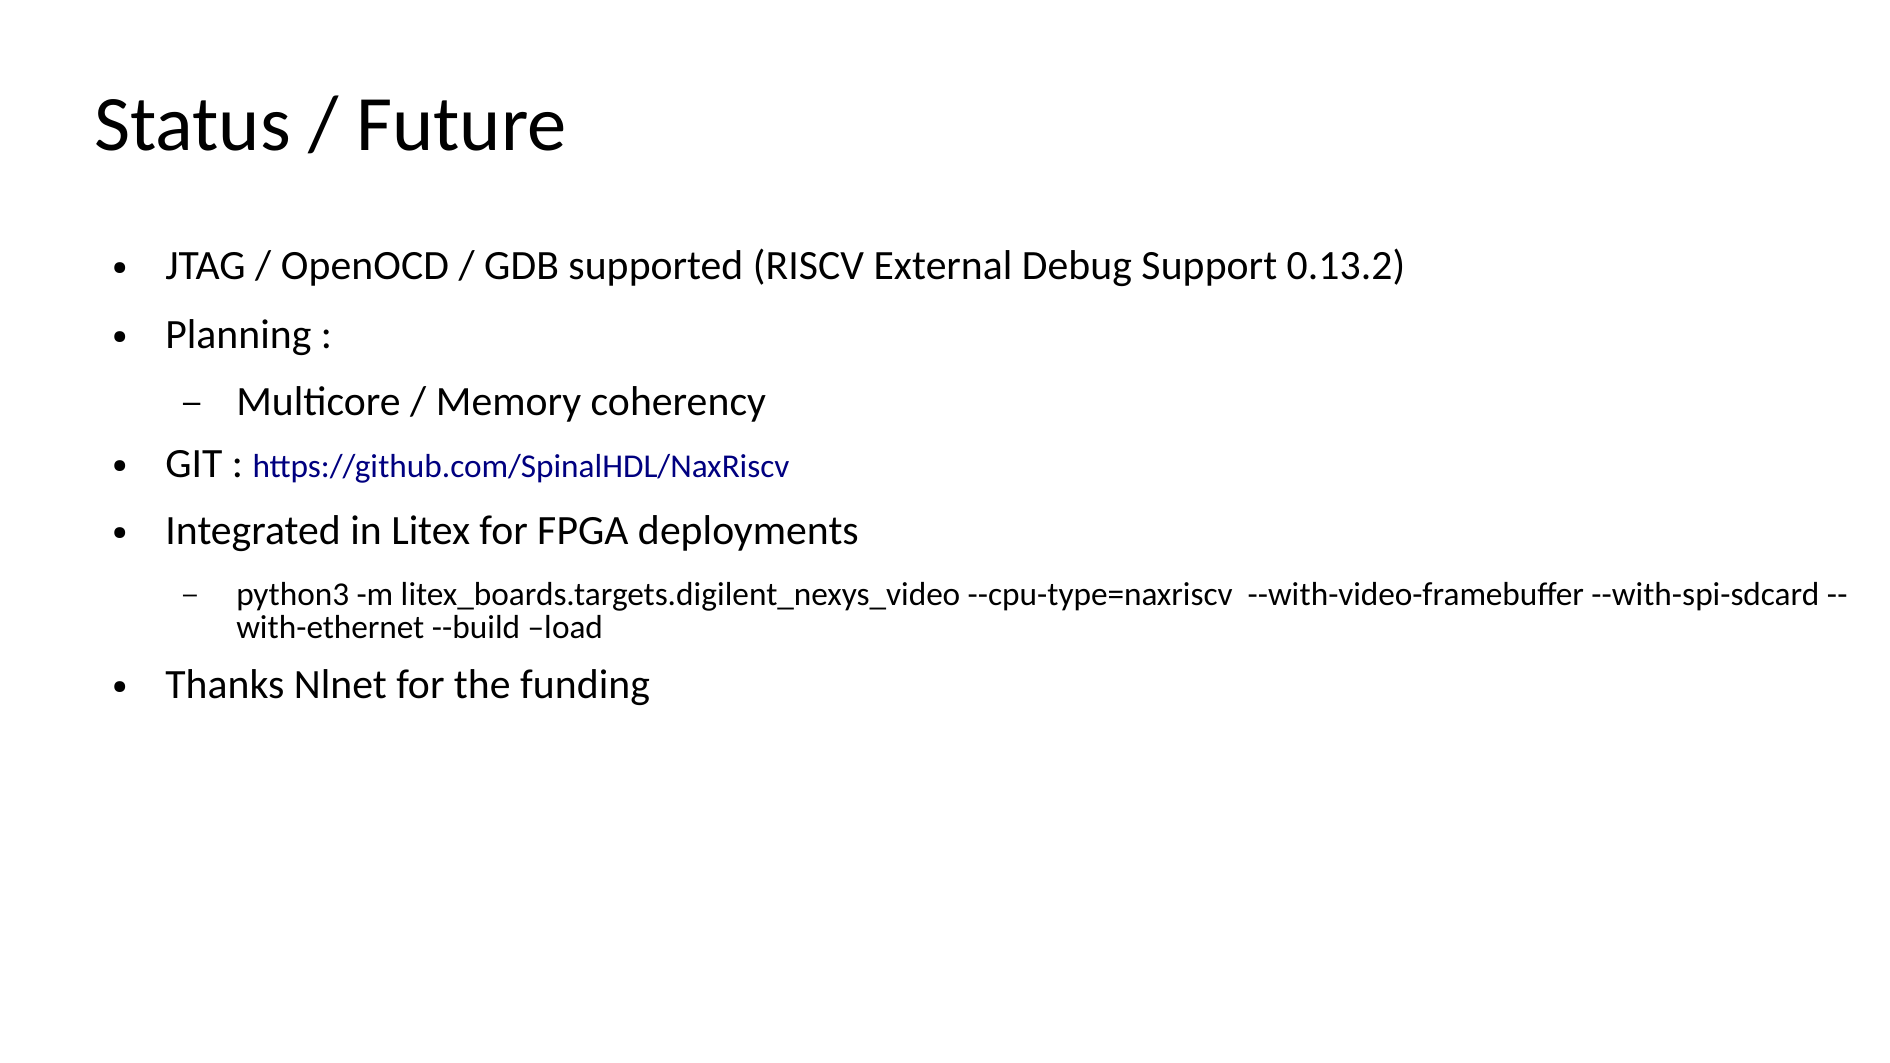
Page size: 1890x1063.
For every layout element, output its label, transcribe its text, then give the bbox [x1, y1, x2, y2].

list JTAG / OpenOCD / GDB supported (RISCV External Debug Support 0.13.2) Planning : Multicore / Memory coherency GIT : https://github.com/SpinalHDL/NaxRiscv Integrated in Litex for FPGA deployments python3 -m litex_boards.targets.digilent_nexys_video --cpu-type=naxriscv --with-video-framebuffer --with-spi-sdcard --with-ethernet --build –load Thanks Nlnet for the funding [94, 248, 1878, 1063]
title Status / Future [94, 42, 1796, 220]
